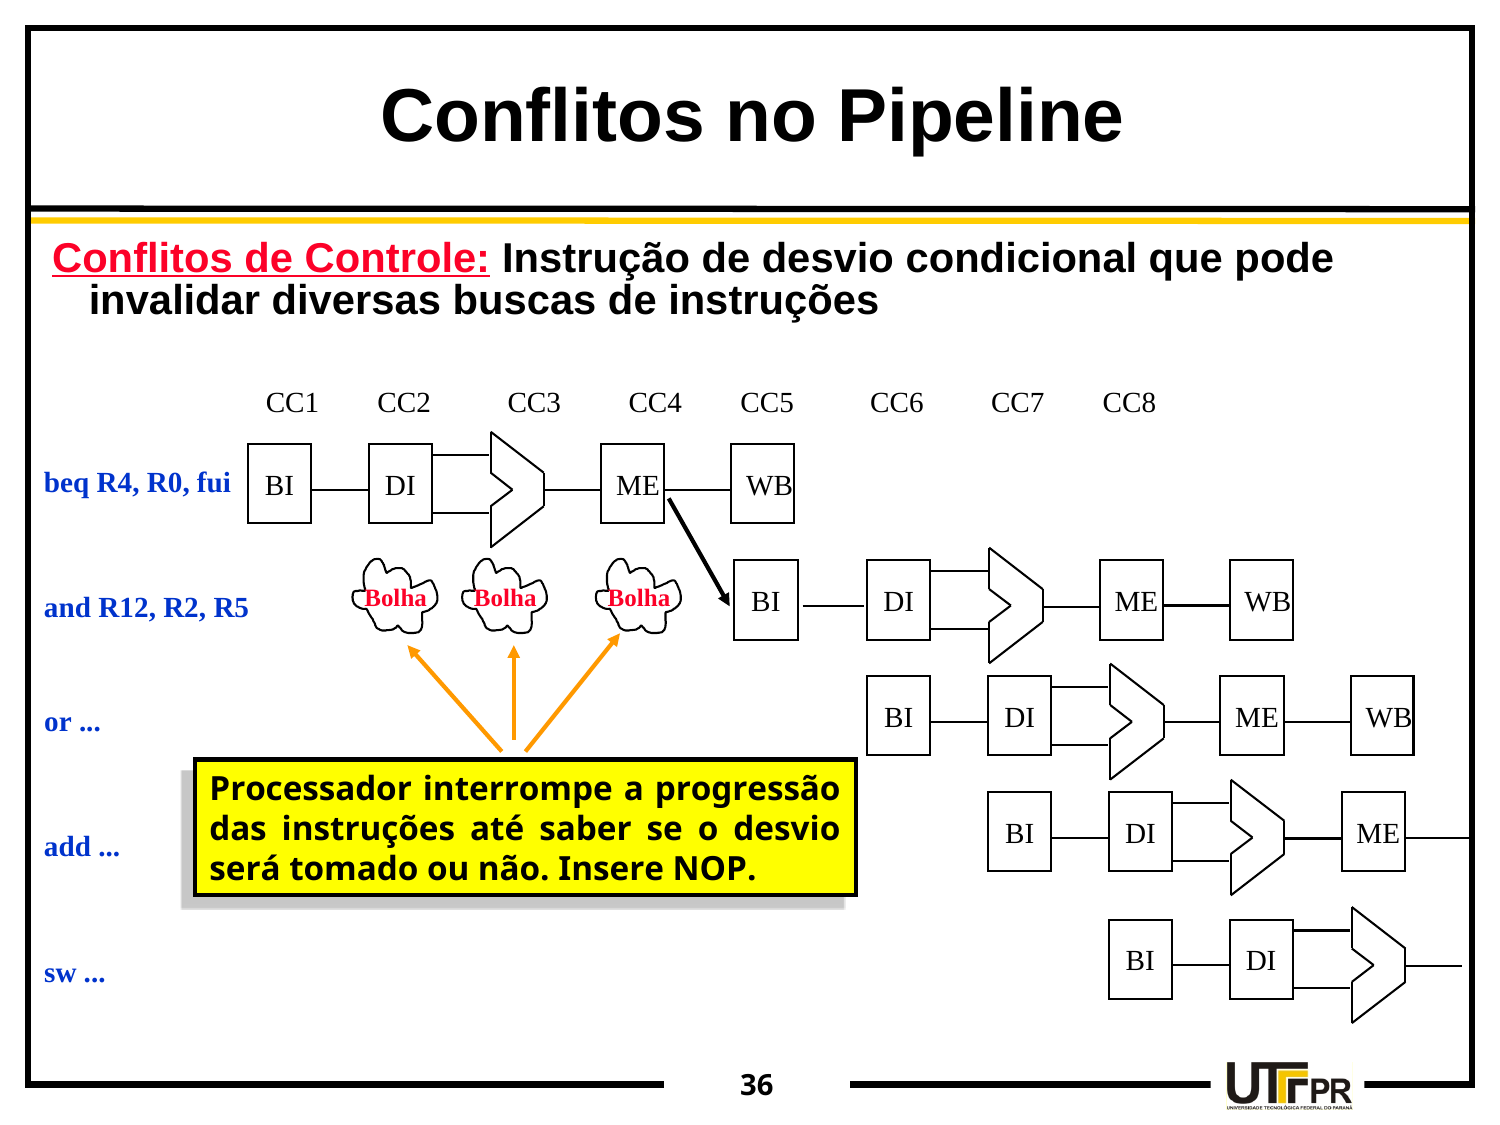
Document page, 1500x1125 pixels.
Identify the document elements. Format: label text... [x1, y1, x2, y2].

text_box ME [1099, 560, 1164, 640]
text_box [482, 619, 532, 634]
text_box BI [734, 560, 798, 640]
text_box CC4 [613, 376, 698, 426]
text_box ME [1220, 676, 1284, 756]
text_box [616, 619, 666, 634]
text_box or ... [29, 695, 116, 745]
text_box CC7 [976, 376, 1060, 426]
text_box beq R4, R0, fui [29, 455, 247, 506]
text_box WB [1229, 560, 1293, 640]
text_box CC1 [250, 376, 335, 426]
text_box DI [988, 676, 1052, 756]
text_box [372, 619, 423, 634]
text_box ME [601, 444, 665, 524]
text_box ME [1341, 792, 1405, 872]
text_box [607, 558, 652, 574]
text_box CC6 [855, 376, 939, 426]
text_box Bolha [459, 574, 552, 619]
text_box [363, 558, 408, 574]
text_box DI [1108, 792, 1172, 872]
text_box Processador interrompe a progressão das instruções até saber se o desvio será tomado ou não. Insere NOP. [194, 759, 857, 895]
list Conflitos de Controle: Instrução de desvio condicional que pode invalidar diversas buscas de instruções [37, 231, 1459, 1027]
text_box and R12, R2, R5 [29, 580, 265, 631]
text_box BI [1108, 919, 1172, 999]
text_box BI [867, 676, 931, 756]
text_box DI [1229, 919, 1293, 999]
list Conflitos de Controle: Instrução de desvio condicional que pode invalidar diversas buscas de instruções [1232, 783, 1283, 892]
text_box DI [867, 560, 931, 640]
text_box CC2 [362, 376, 447, 426]
text_box WB [1350, 676, 1414, 756]
text_box DI [368, 444, 432, 524]
text_box CC3 [492, 376, 577, 426]
text_box sw ... [29, 945, 121, 996]
text_box [473, 558, 518, 574]
text_box CC5 [725, 376, 810, 426]
text_box BI [988, 792, 1052, 872]
text_box add ... [29, 820, 136, 870]
title Conflitos no Pipeline [29, 73, 1477, 168]
text_box CC8 [1087, 376, 1172, 426]
text_box BI [248, 444, 312, 524]
text_box WB [731, 444, 795, 524]
list Conflitos de Controle: Instrução de desvio condicional que pode invalidar diversas buscas de instruções [1353, 911, 1404, 1020]
picture [1226, 1062, 1353, 1110]
text_box Bolha [349, 574, 443, 619]
text_box Bolha [592, 574, 686, 619]
